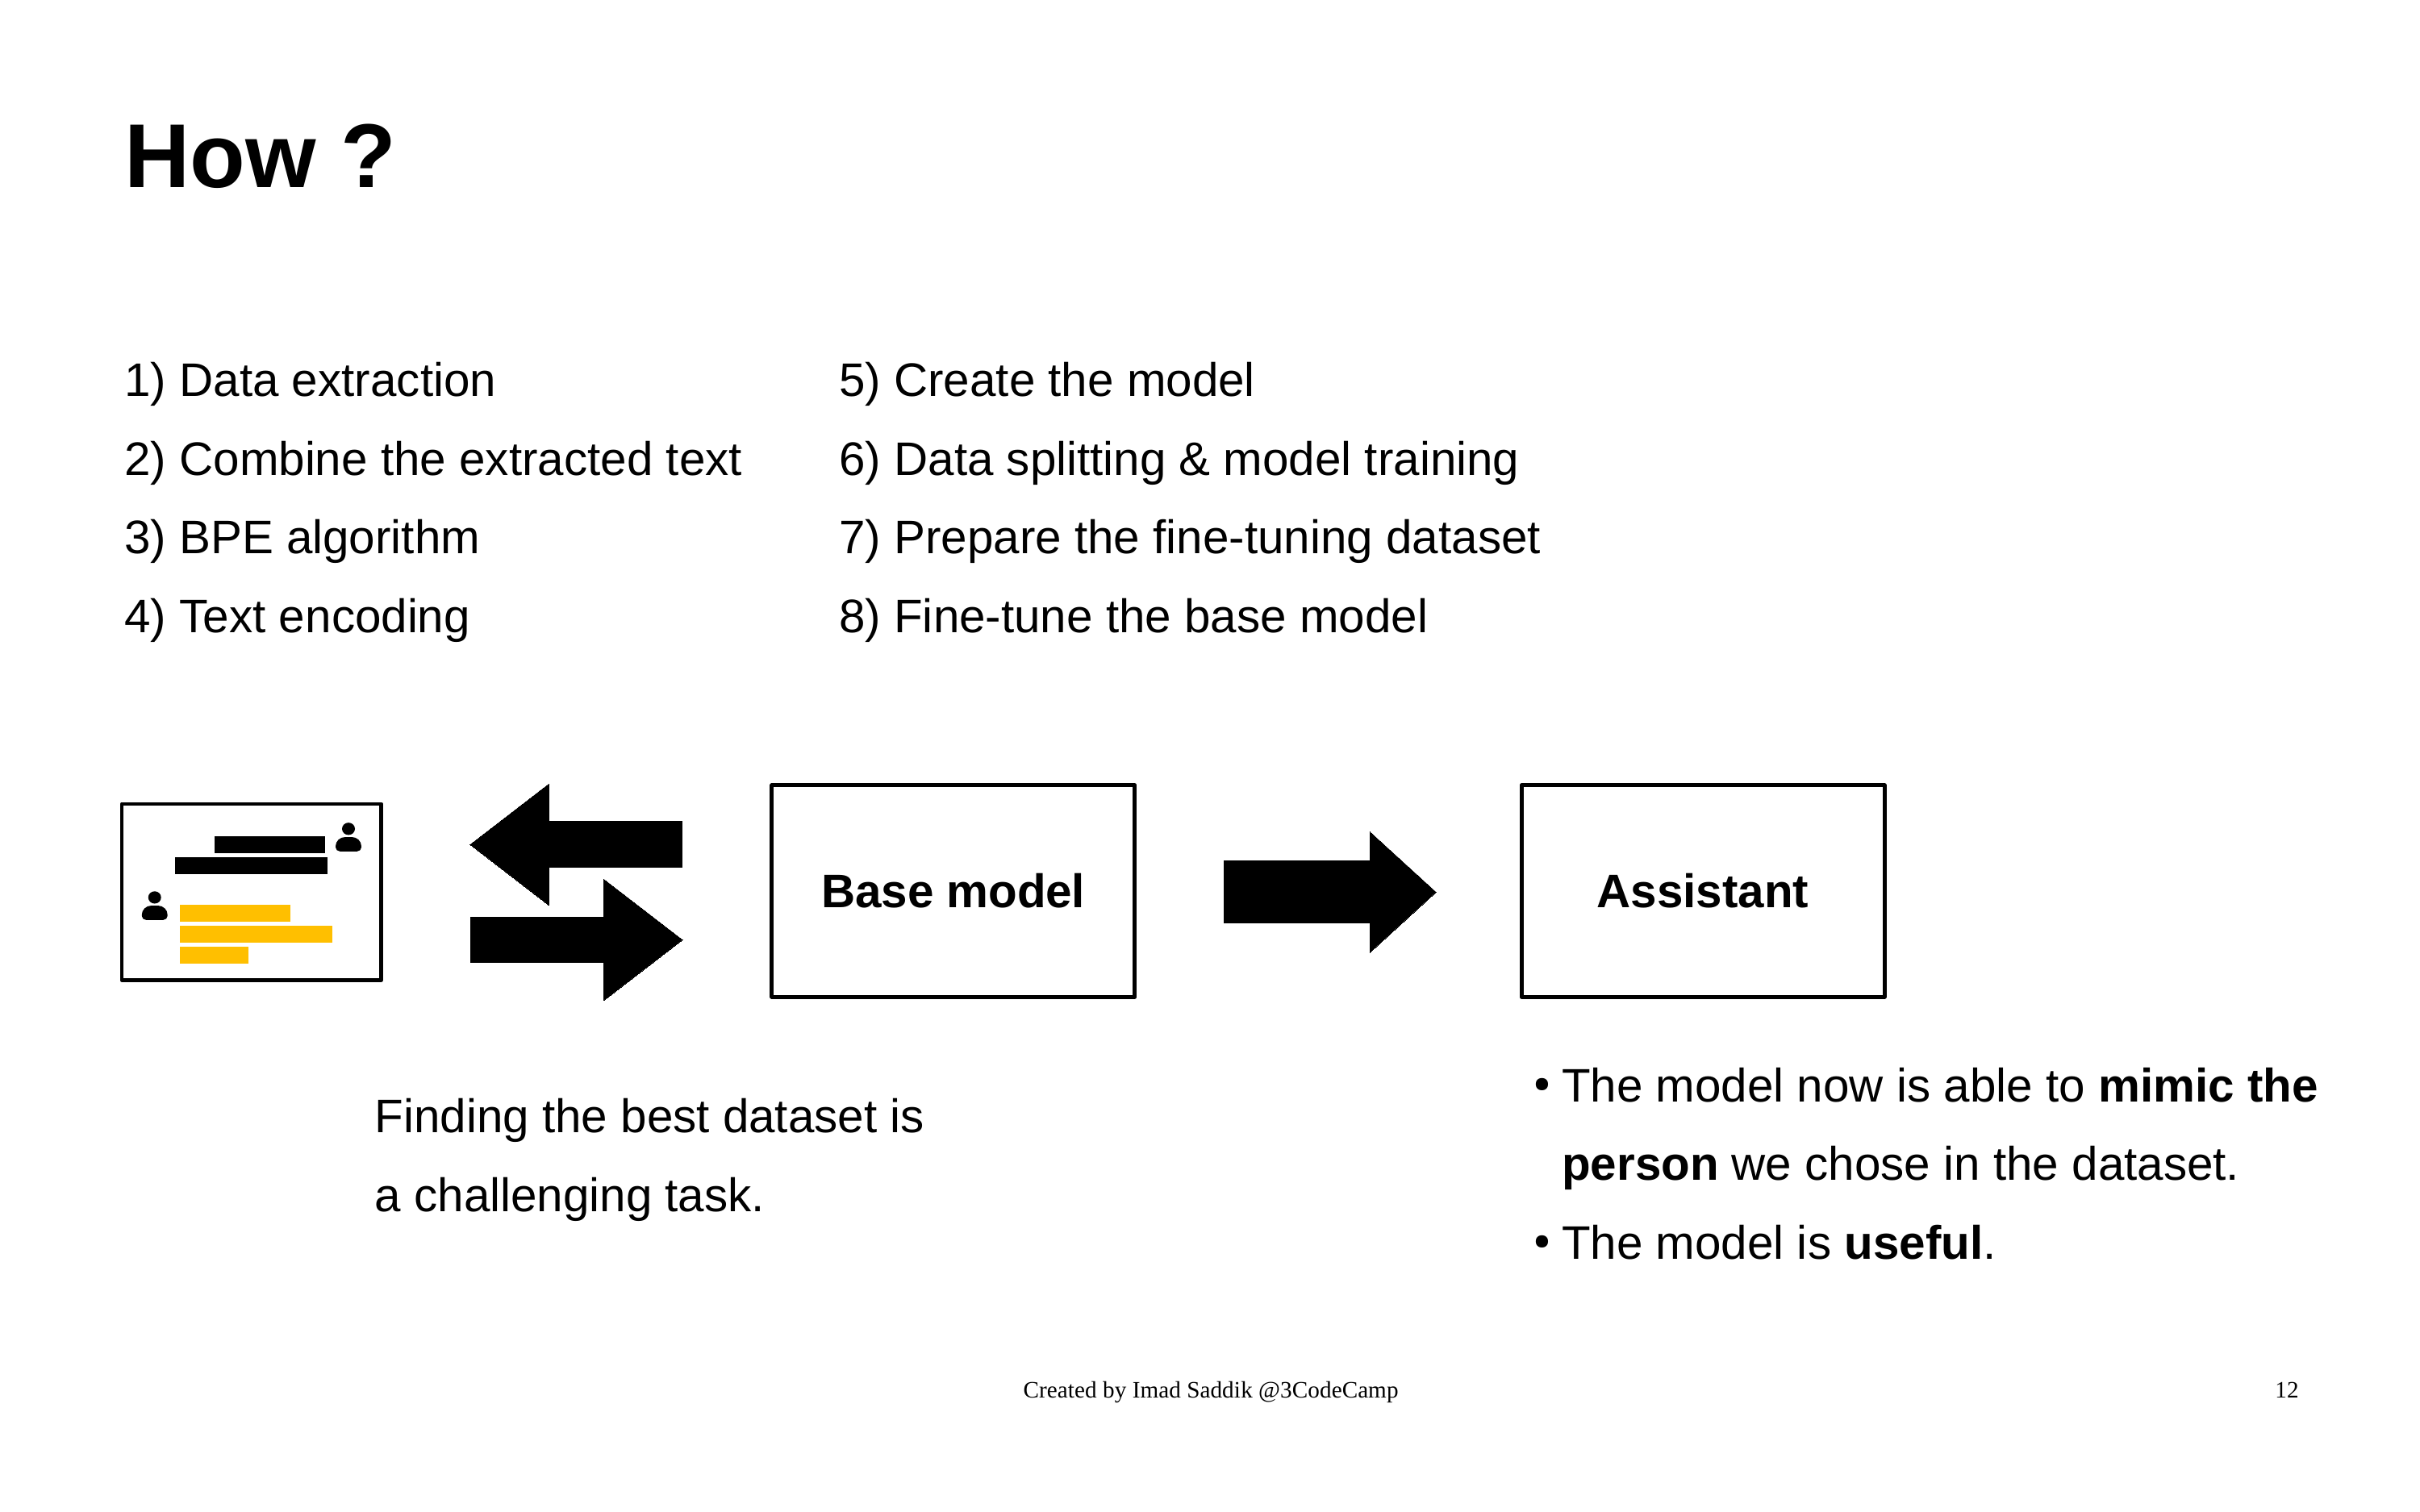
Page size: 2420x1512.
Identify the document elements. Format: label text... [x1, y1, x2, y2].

text_box [215, 836, 325, 853]
text_box Data extraction Combine the extracted text BPE algorithm Text encoding [112, 322, 817, 648]
text_box [175, 857, 328, 874]
text_box [180, 905, 290, 922]
picture [137, 889, 173, 923]
text_box [180, 926, 332, 943]
text_box [180, 947, 248, 964]
picture [331, 820, 366, 854]
text_box Create the model Data splitting & model training Prepare the fine-tuning dataset Fine-tune the base model [827, 322, 1574, 648]
text_box The model now is able to mimic the person we chose in the dataset. The model is useful. [1521, 1027, 2399, 1301]
text_box Assistant [1551, 859, 1855, 923]
text_box [469, 784, 682, 906]
text_box Finding the best dataset is a challenging task. [363, 1058, 938, 1240]
text_box [1224, 831, 1437, 953]
text_box [470, 879, 683, 1001]
text_box Base model [802, 859, 1105, 923]
text_box How ? [112, 61, 1194, 251]
